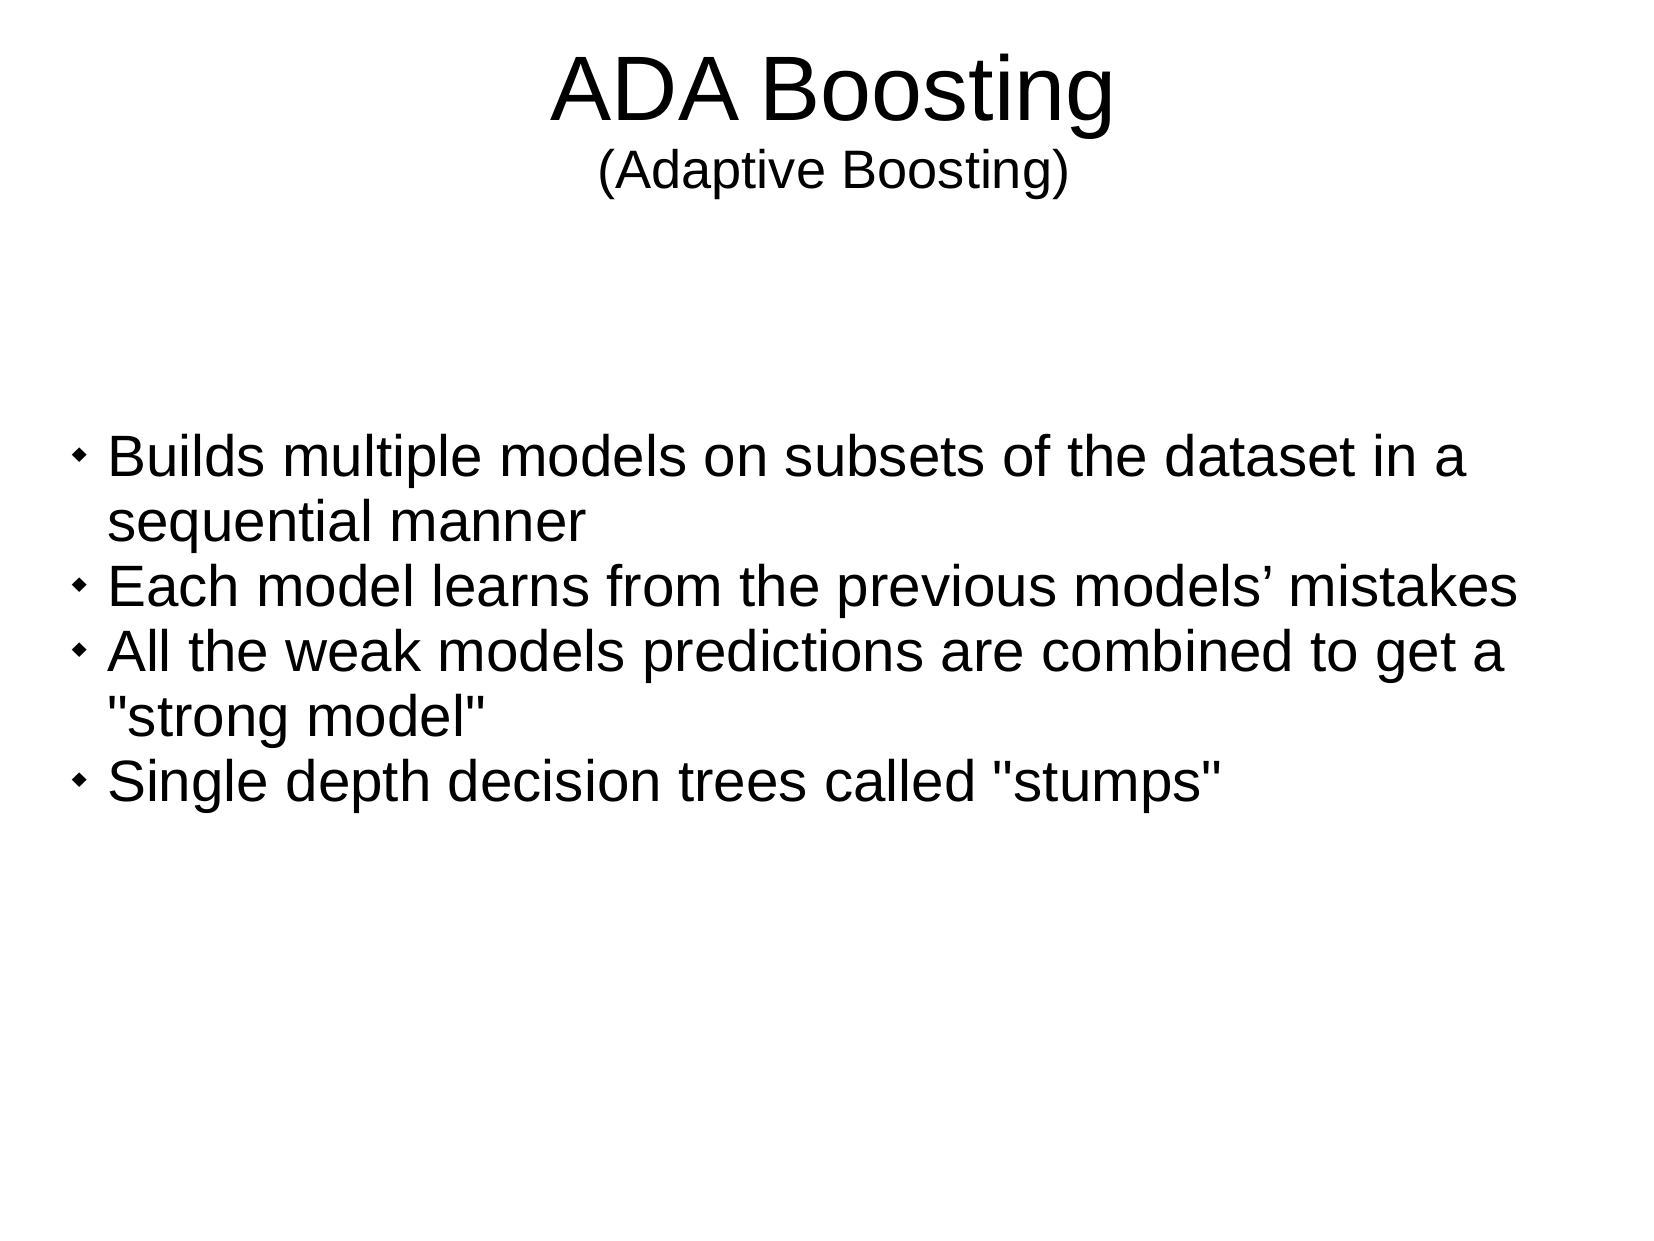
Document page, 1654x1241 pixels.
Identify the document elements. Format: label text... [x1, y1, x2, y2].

title ADA Boosting (Adaptive Boosting) [90, 15, 1579, 223]
subtitle Builds multiple models on subsets of the dataset in a sequential manner Each model learns from the previous models’ mistakes All the weak models predictions are combined to get a "strong model" Single depth decision trees called "stumps" [71, 325, 1561, 1136]
